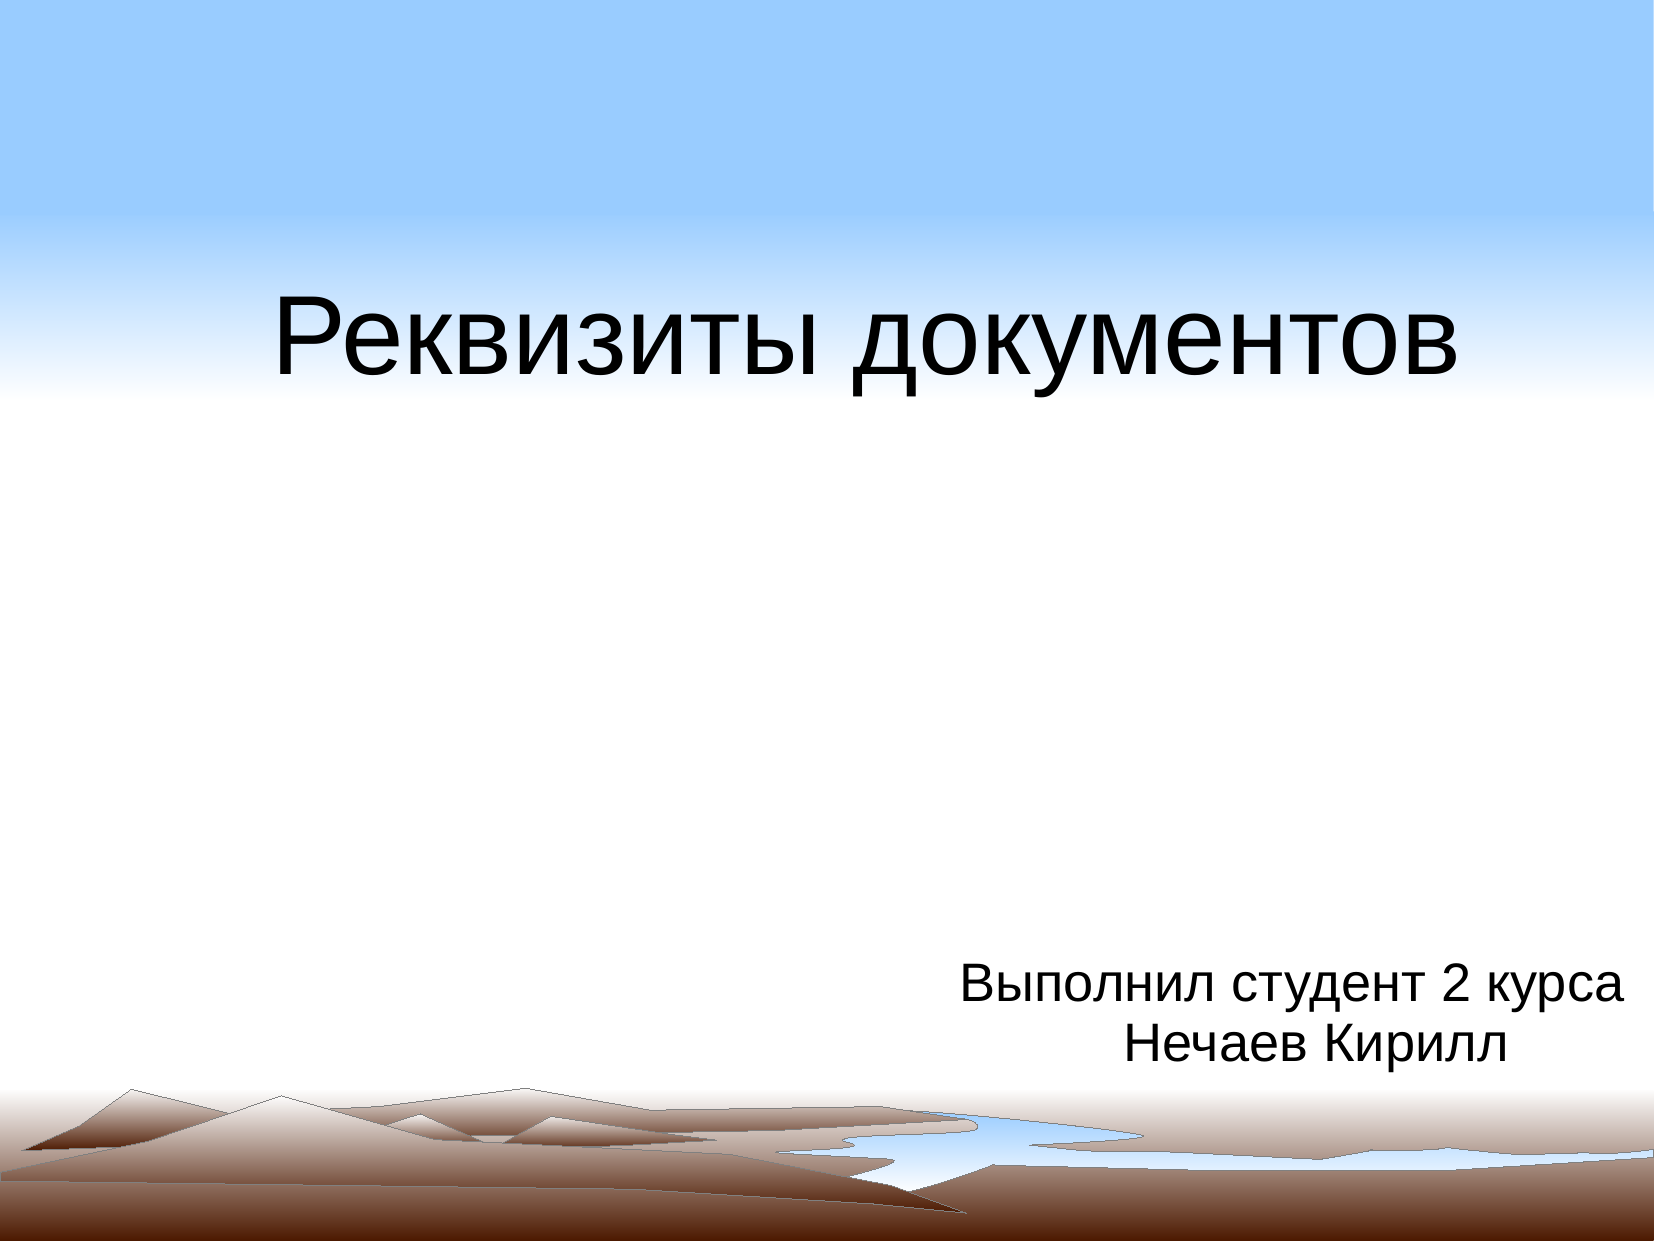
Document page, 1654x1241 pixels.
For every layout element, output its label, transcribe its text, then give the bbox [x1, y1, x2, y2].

text_box Реквизиты документов [256, 265, 1477, 407]
text_box Выполнил студент 2 курса Нечаев Кирилл [944, 944, 1641, 1123]
